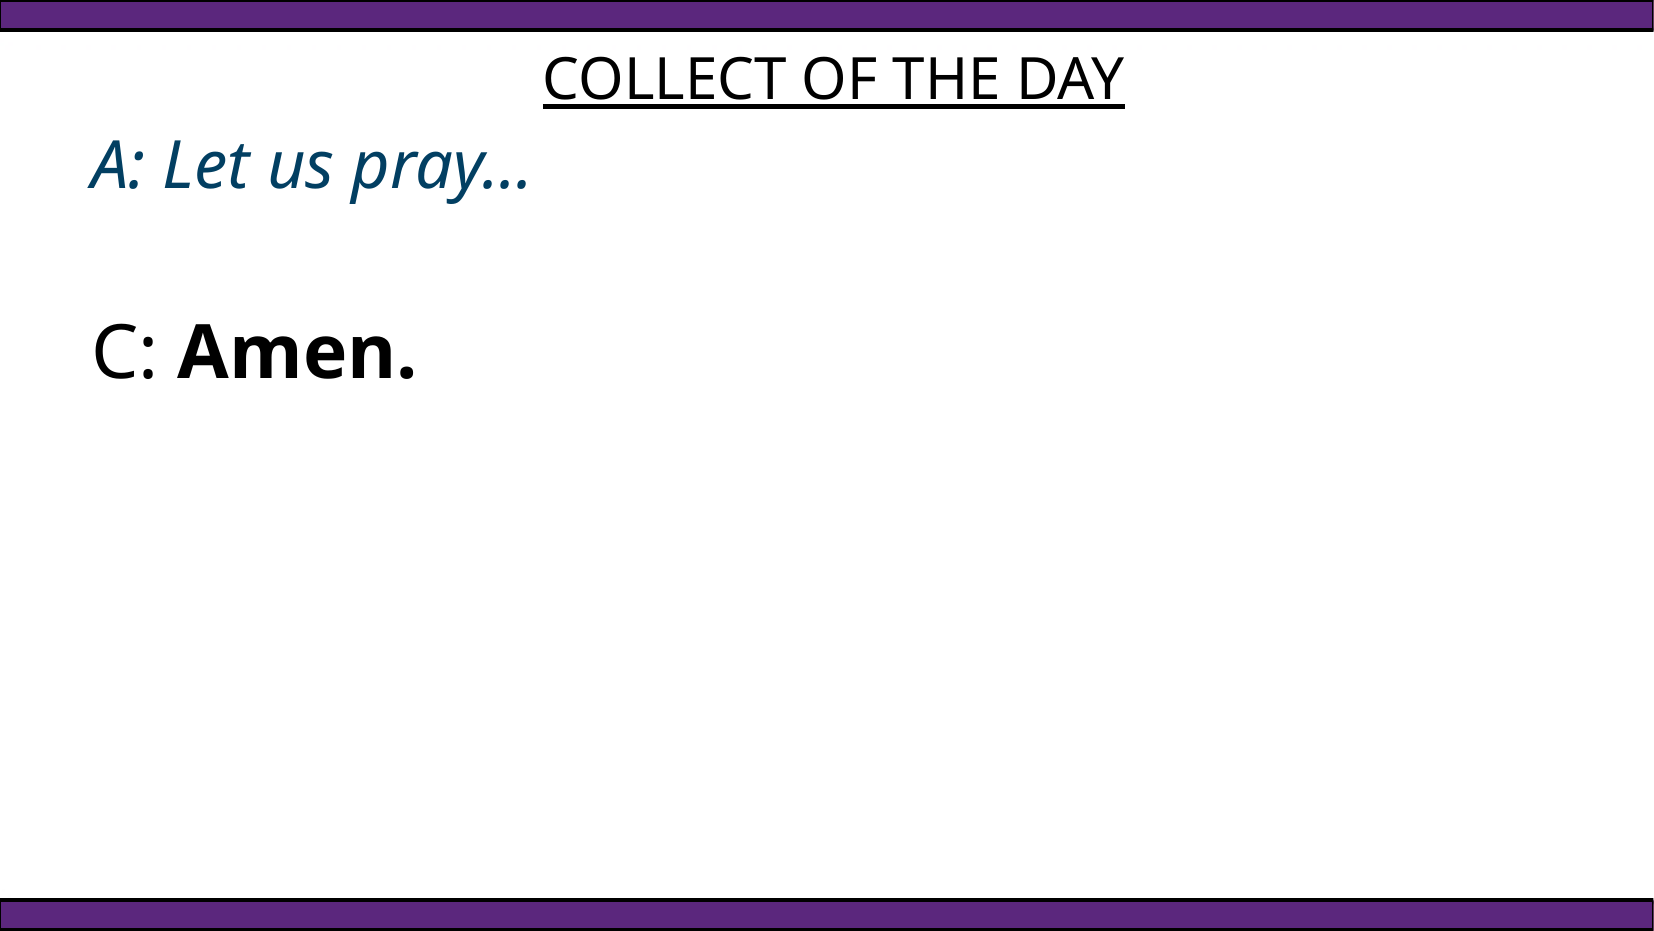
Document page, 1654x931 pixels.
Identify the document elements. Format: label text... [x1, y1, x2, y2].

picture [0, 31, 1654, 900]
text_box COLLECT OF THE DAY A: Let us pray... C: Amen. [76, 30, 1592, 400]
text_box [0, 900, 1654, 931]
text_box [0, 0, 1654, 31]
